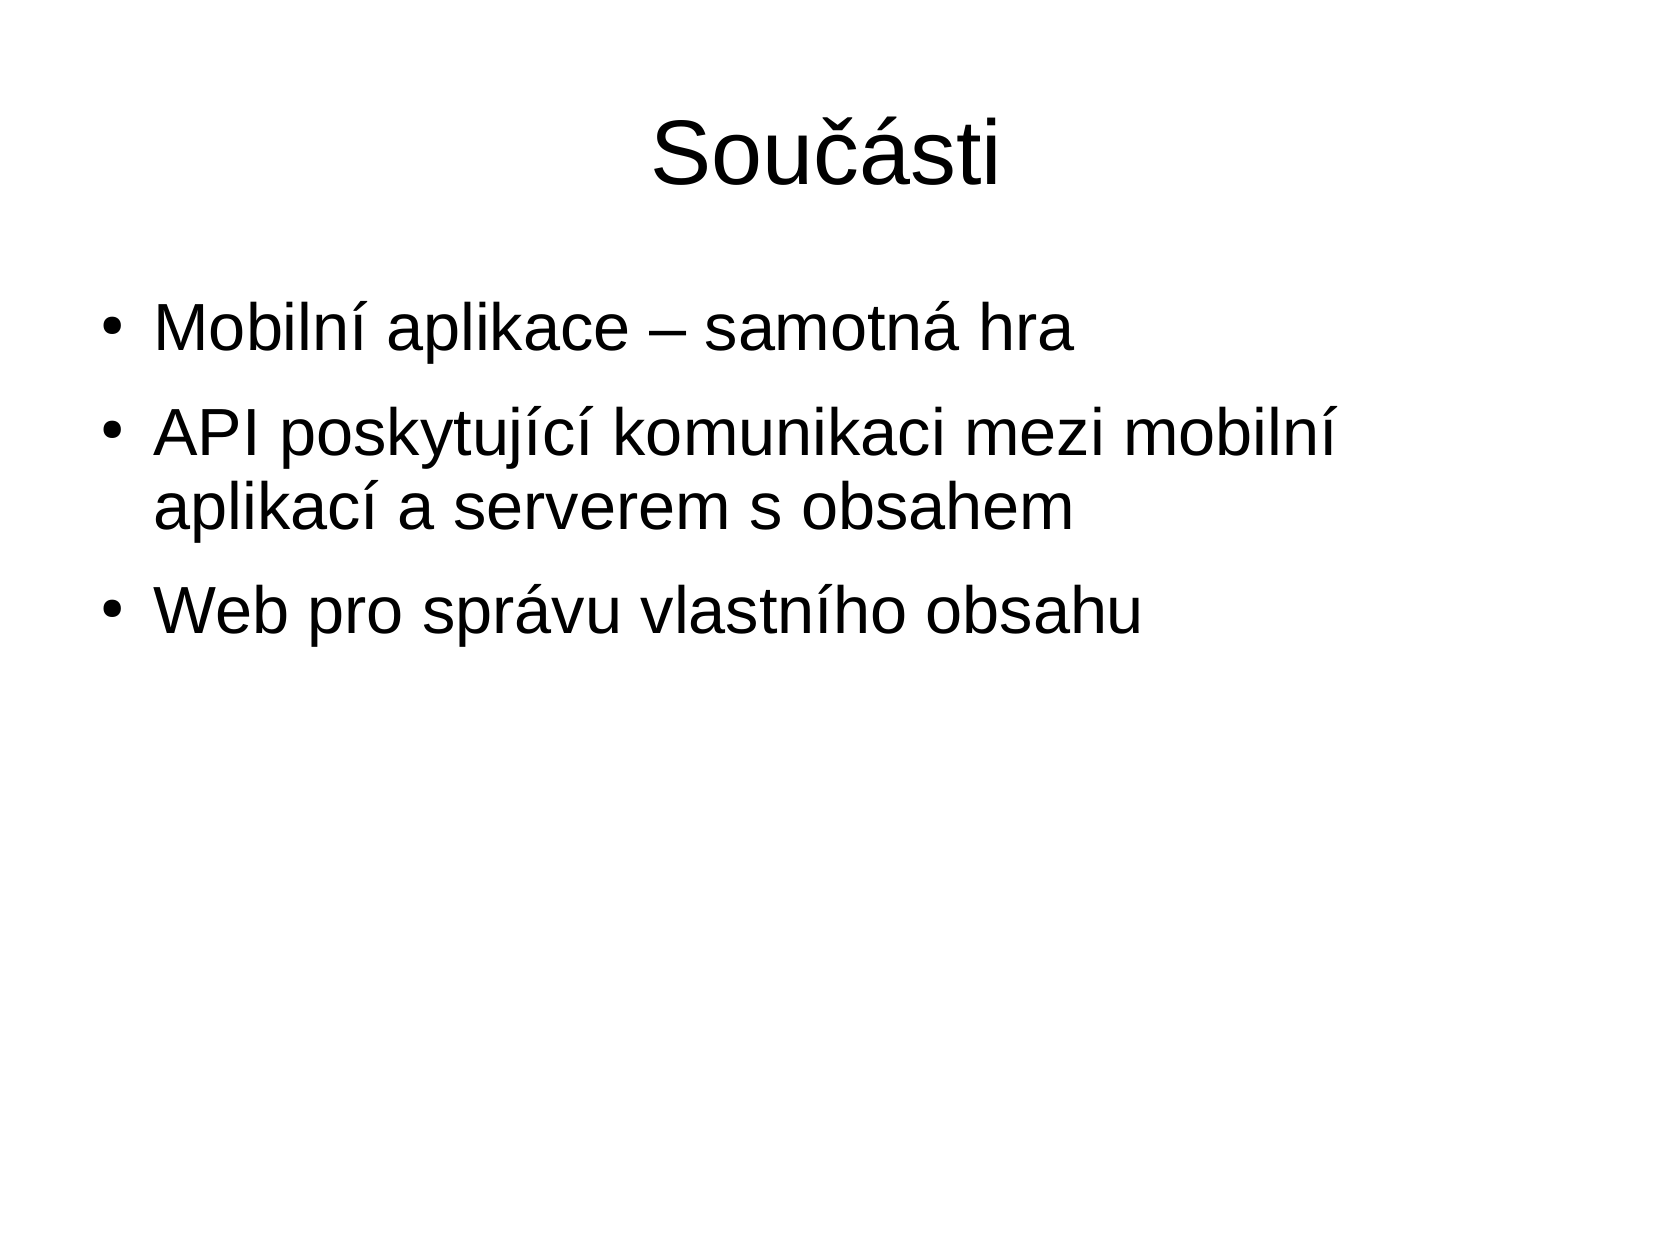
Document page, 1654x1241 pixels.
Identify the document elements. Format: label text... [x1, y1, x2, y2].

title Součásti [82, 49, 1571, 257]
list Mobilní aplikace – samotná hra API poskytující komunikaci mezi mobilní aplikací a serverem s obsahem Web pro správu vlastního obsahu [82, 290, 1571, 1111]
